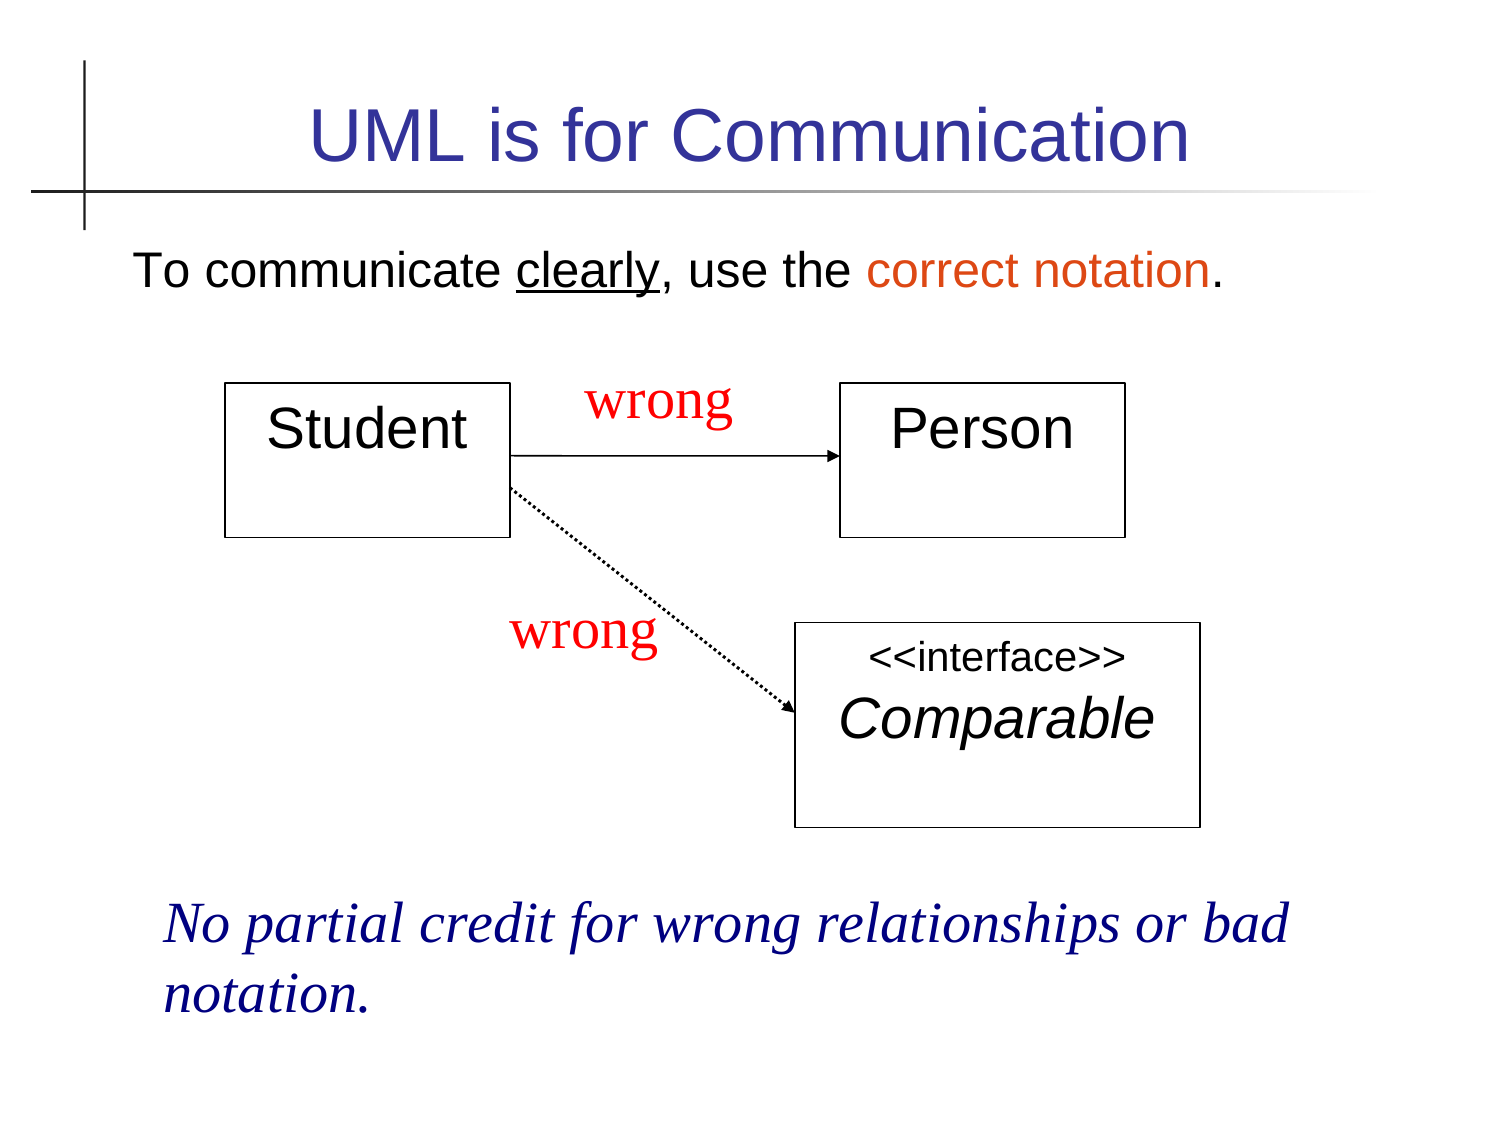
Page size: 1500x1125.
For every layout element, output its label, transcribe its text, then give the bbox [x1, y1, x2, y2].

list To communicate clearly, use the correct notation. [117, 229, 1417, 393]
text_box Person [840, 382, 1126, 538]
text_box No partial credit for wrong relationships or bad notation. [148, 877, 1440, 963]
text_box <<interface>> Comparable [795, 622, 1201, 828]
text_box wrong [495, 583, 676, 669]
text_box wrong [570, 352, 751, 438]
text_box Student [225, 382, 510, 538]
title UML is for Communication [100, 42, 1400, 185]
